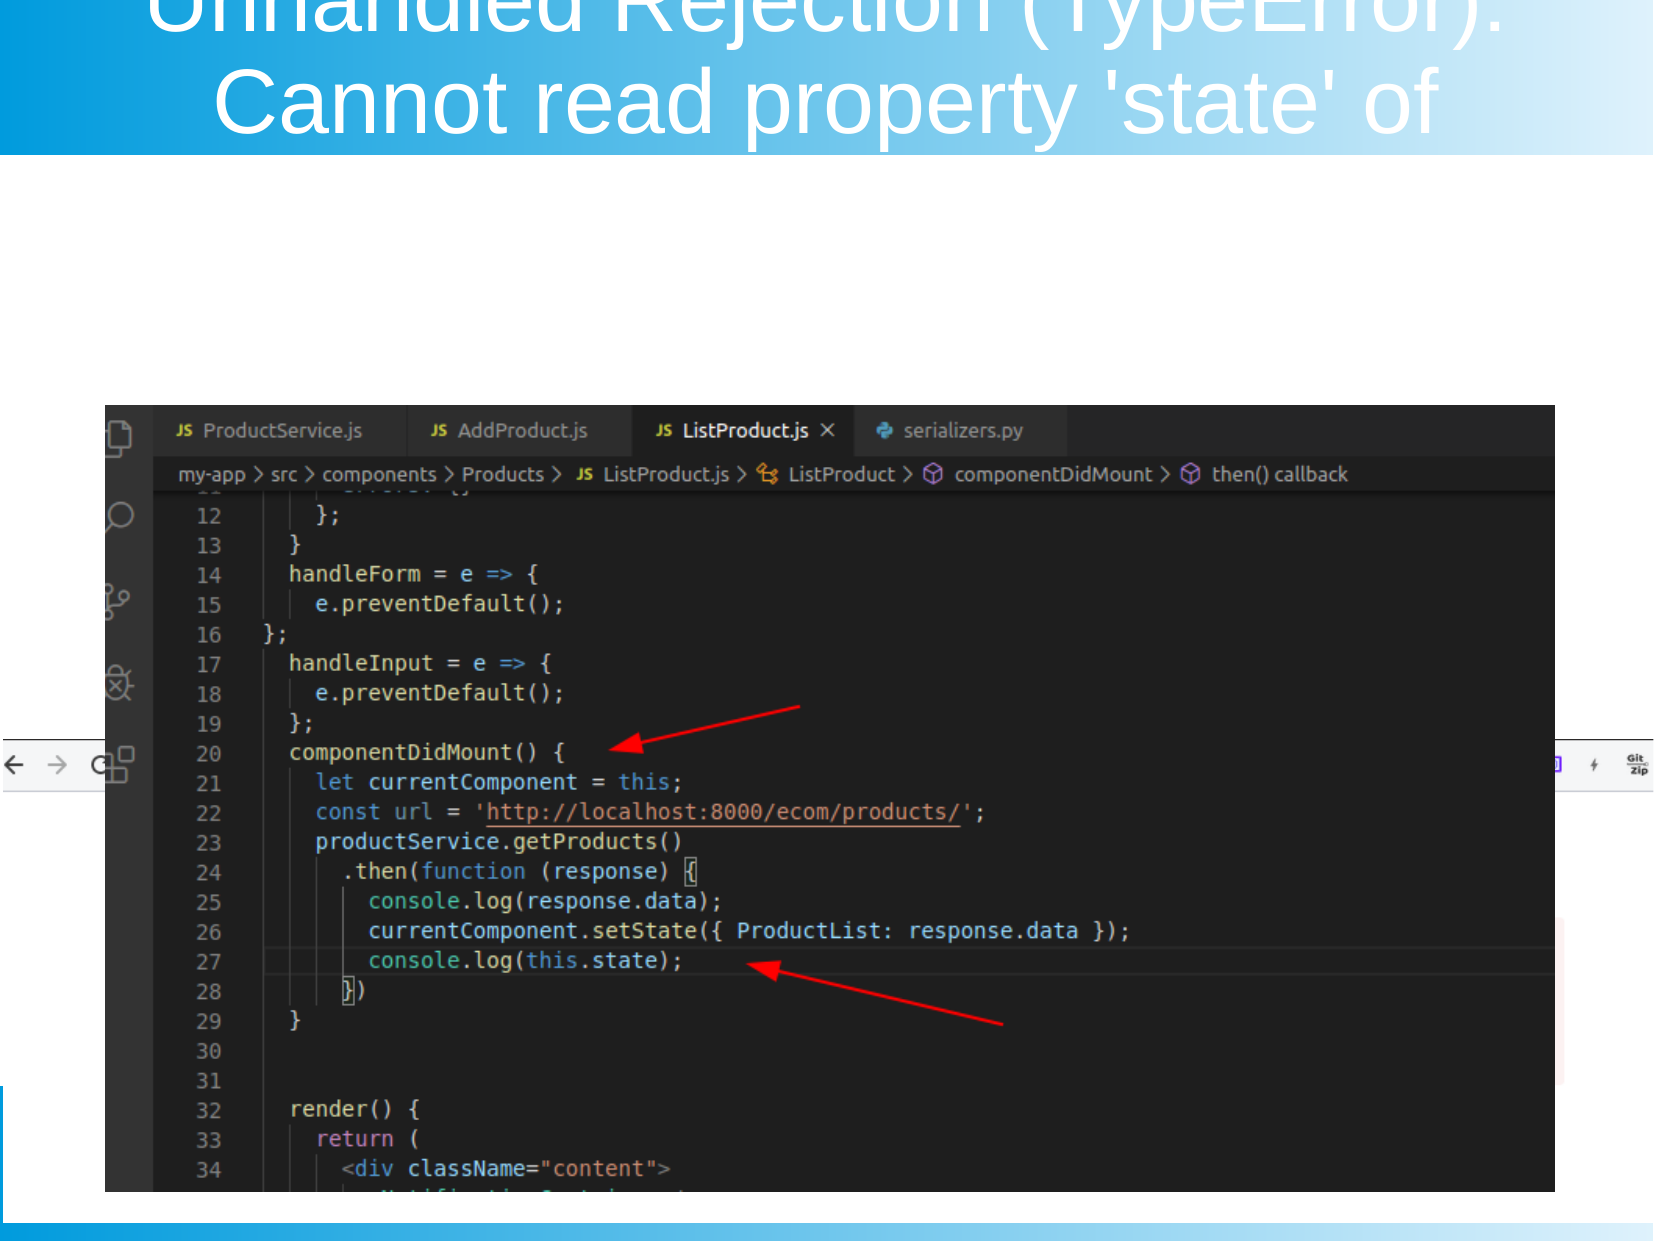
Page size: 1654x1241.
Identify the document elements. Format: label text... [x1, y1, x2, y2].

picture [3, 405, 1654, 1241]
title Unhandled Rejection (TypeError): Cannot read property 'state' of undefined [82, 0, 1571, 256]
